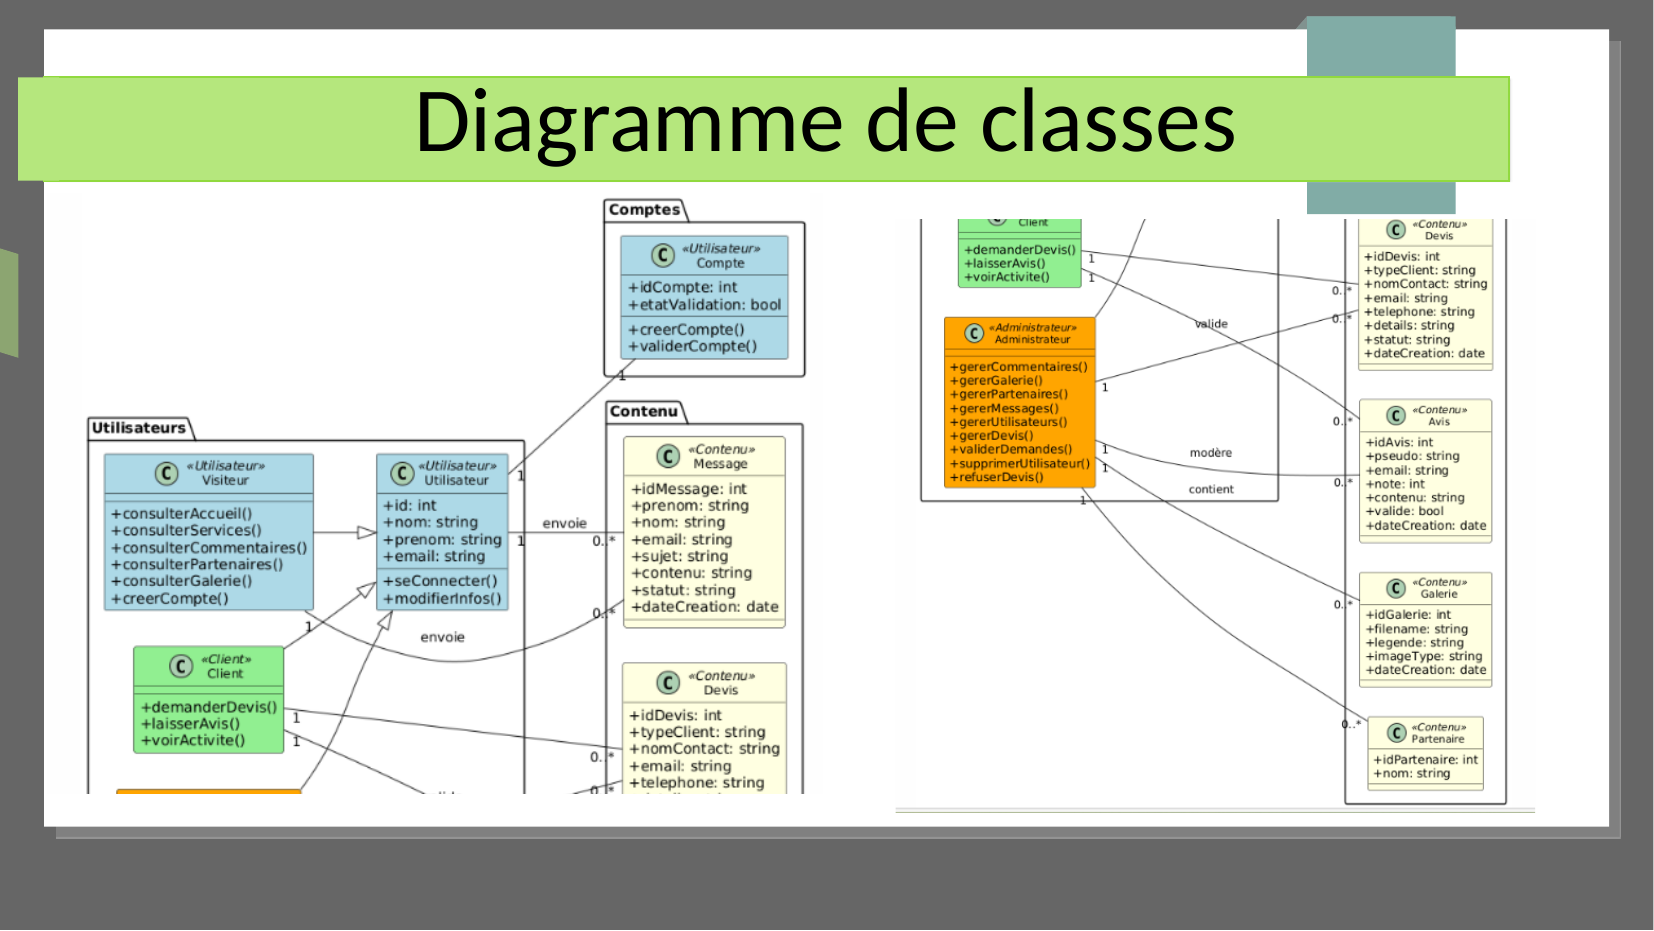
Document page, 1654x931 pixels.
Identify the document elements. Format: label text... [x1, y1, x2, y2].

picture [47, 193, 823, 794]
title Diagramme de classes [82, 37, 1571, 193]
picture [895, 219, 1536, 813]
